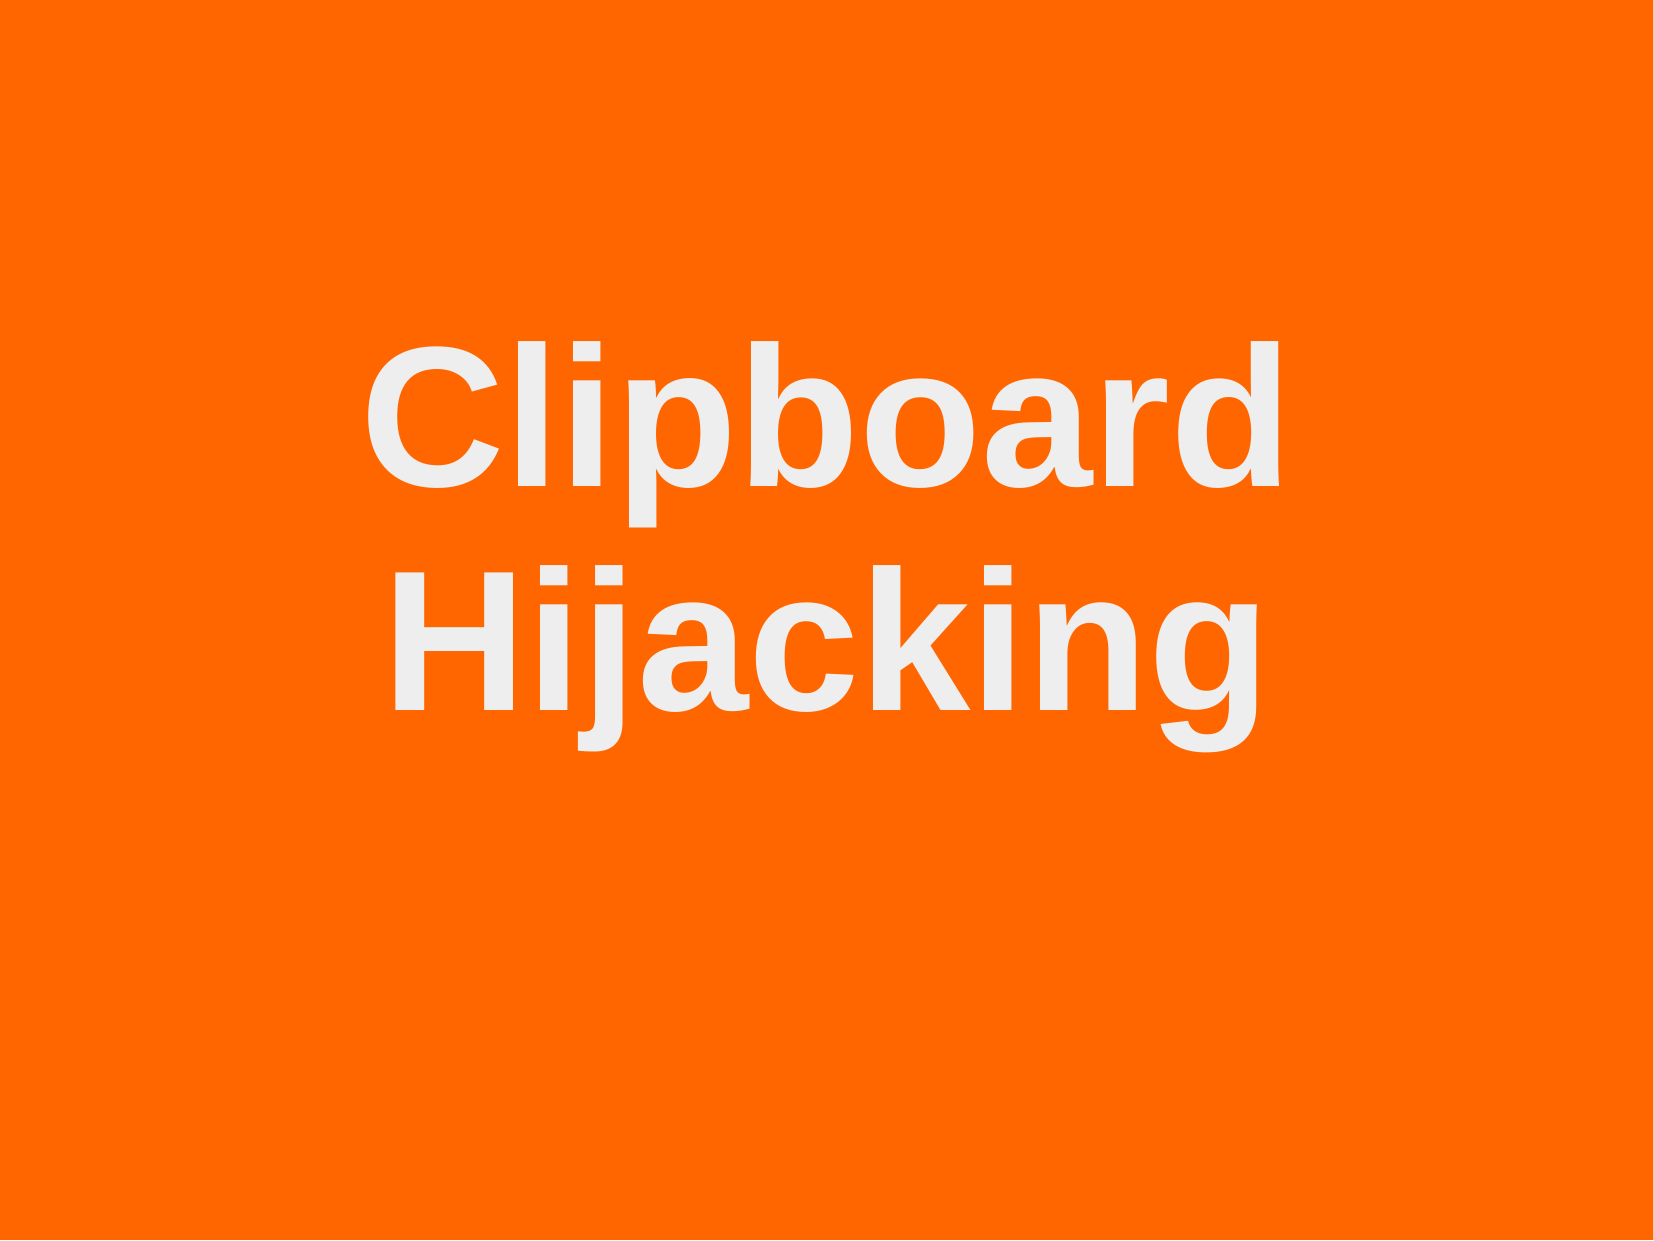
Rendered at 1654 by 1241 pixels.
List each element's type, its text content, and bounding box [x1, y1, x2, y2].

subtitle Clipboard Hijacking [82, 49, 1571, 1010]
